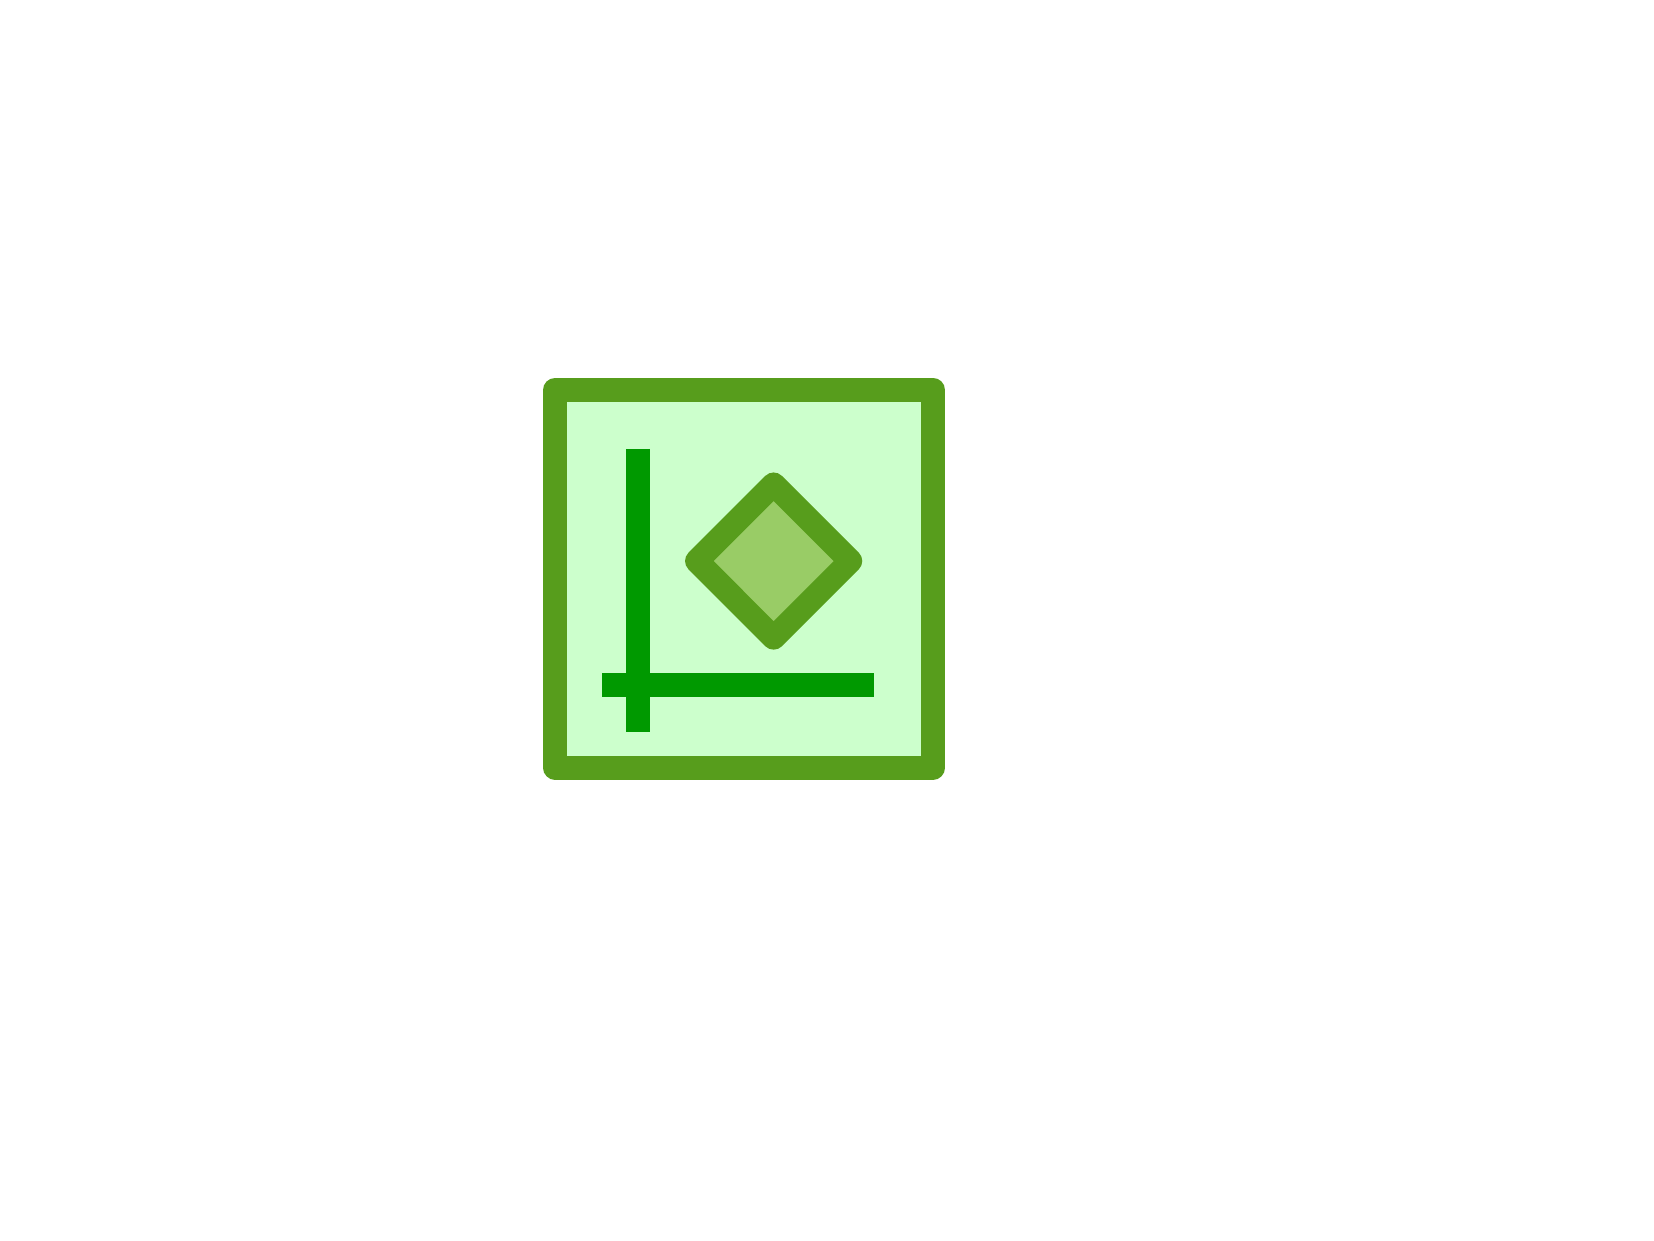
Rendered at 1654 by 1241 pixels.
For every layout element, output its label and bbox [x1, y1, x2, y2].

text_box [555, 389, 934, 768]
